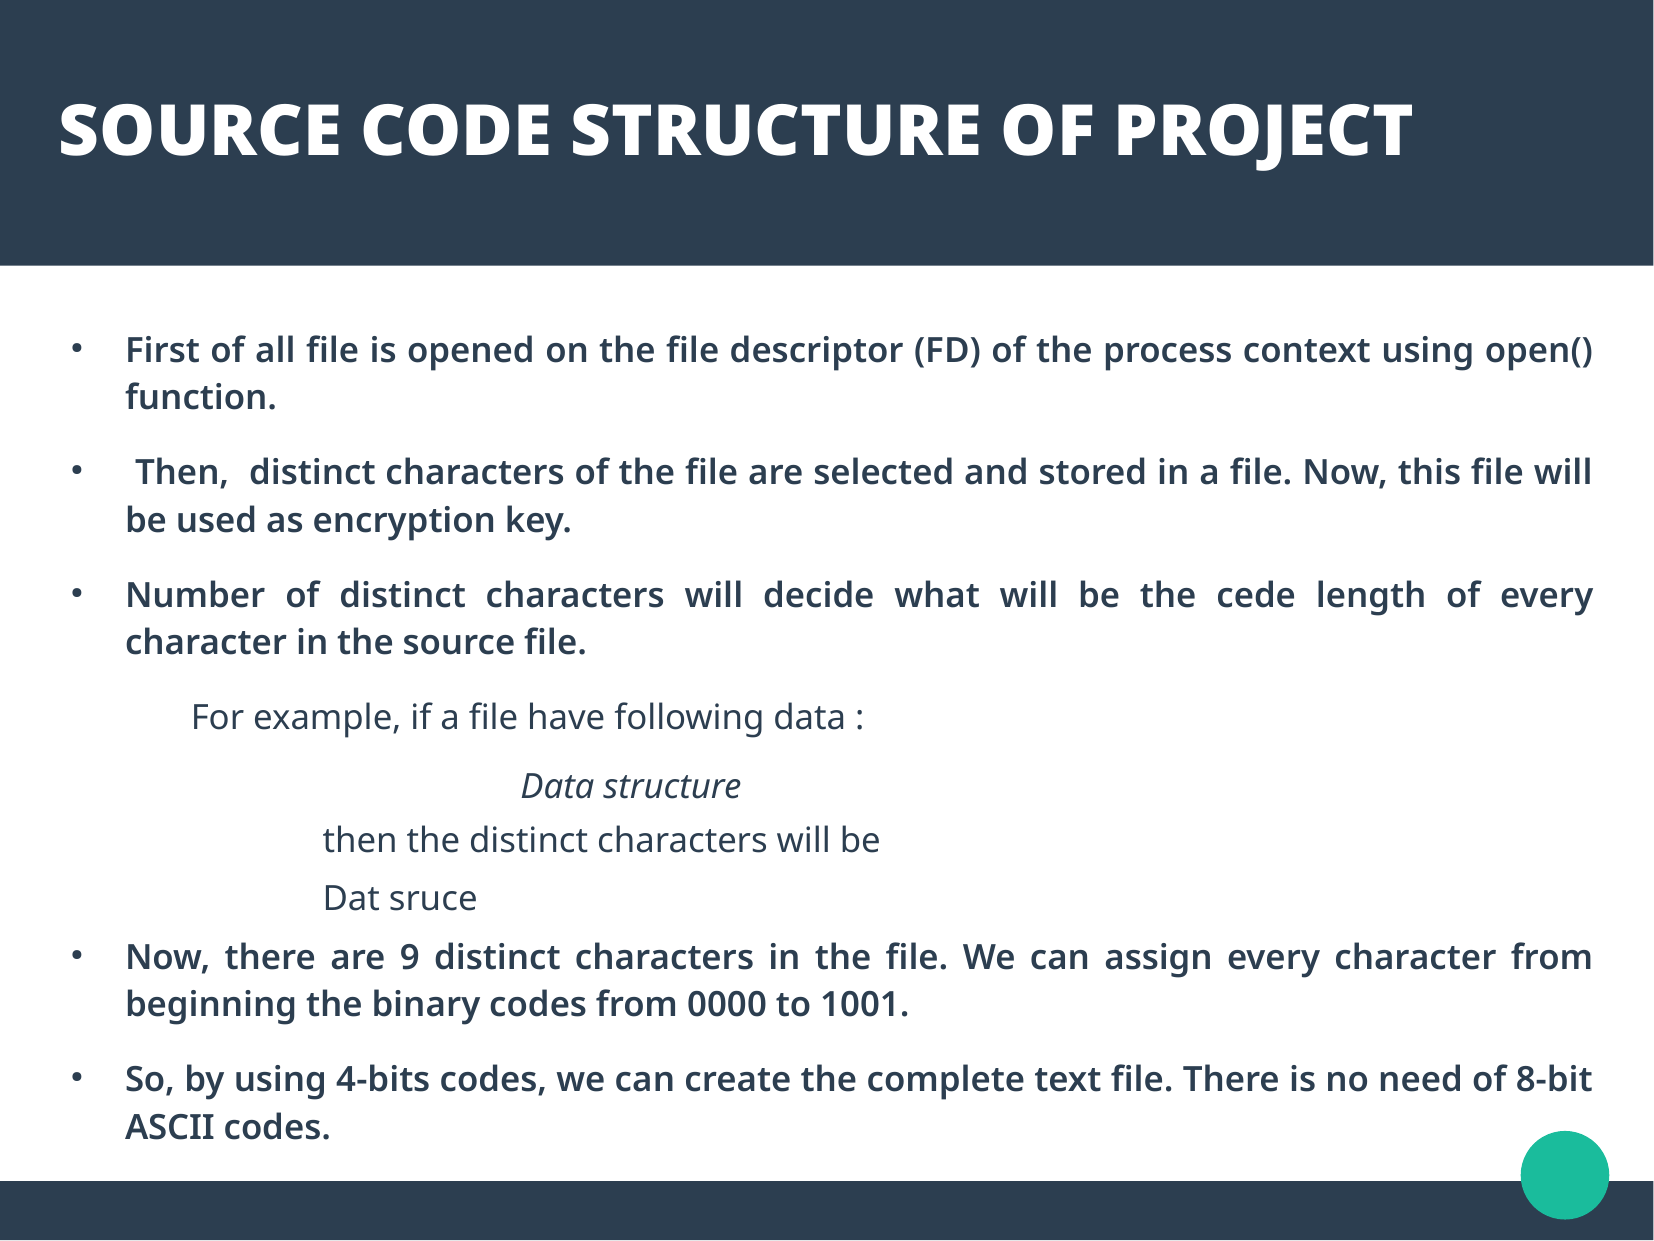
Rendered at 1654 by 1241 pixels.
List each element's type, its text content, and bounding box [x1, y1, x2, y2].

list First of all file is opened on the file descriptor (FD) of the process context using open() function. Then, distinct characters of the file are selected and stored in a file. Now, this file will be used as encryption key. Number of distinct characters will decide what will be the cede length of every character in the source file. For example, if a file have following data : Data structure then the distinct characters will be Dat sruce Now, there are 9 distinct characters in the file. We can assign every character from beginning the binary codes from 0000 to 1001. So, by using 4-bits codes, we can create the complete text file. There is no need of 8-bit ASCII codes. [59, 324, 1595, 1152]
title SOURCE CODE STRUCTURE OF PROJECT [59, 49, 1595, 207]
